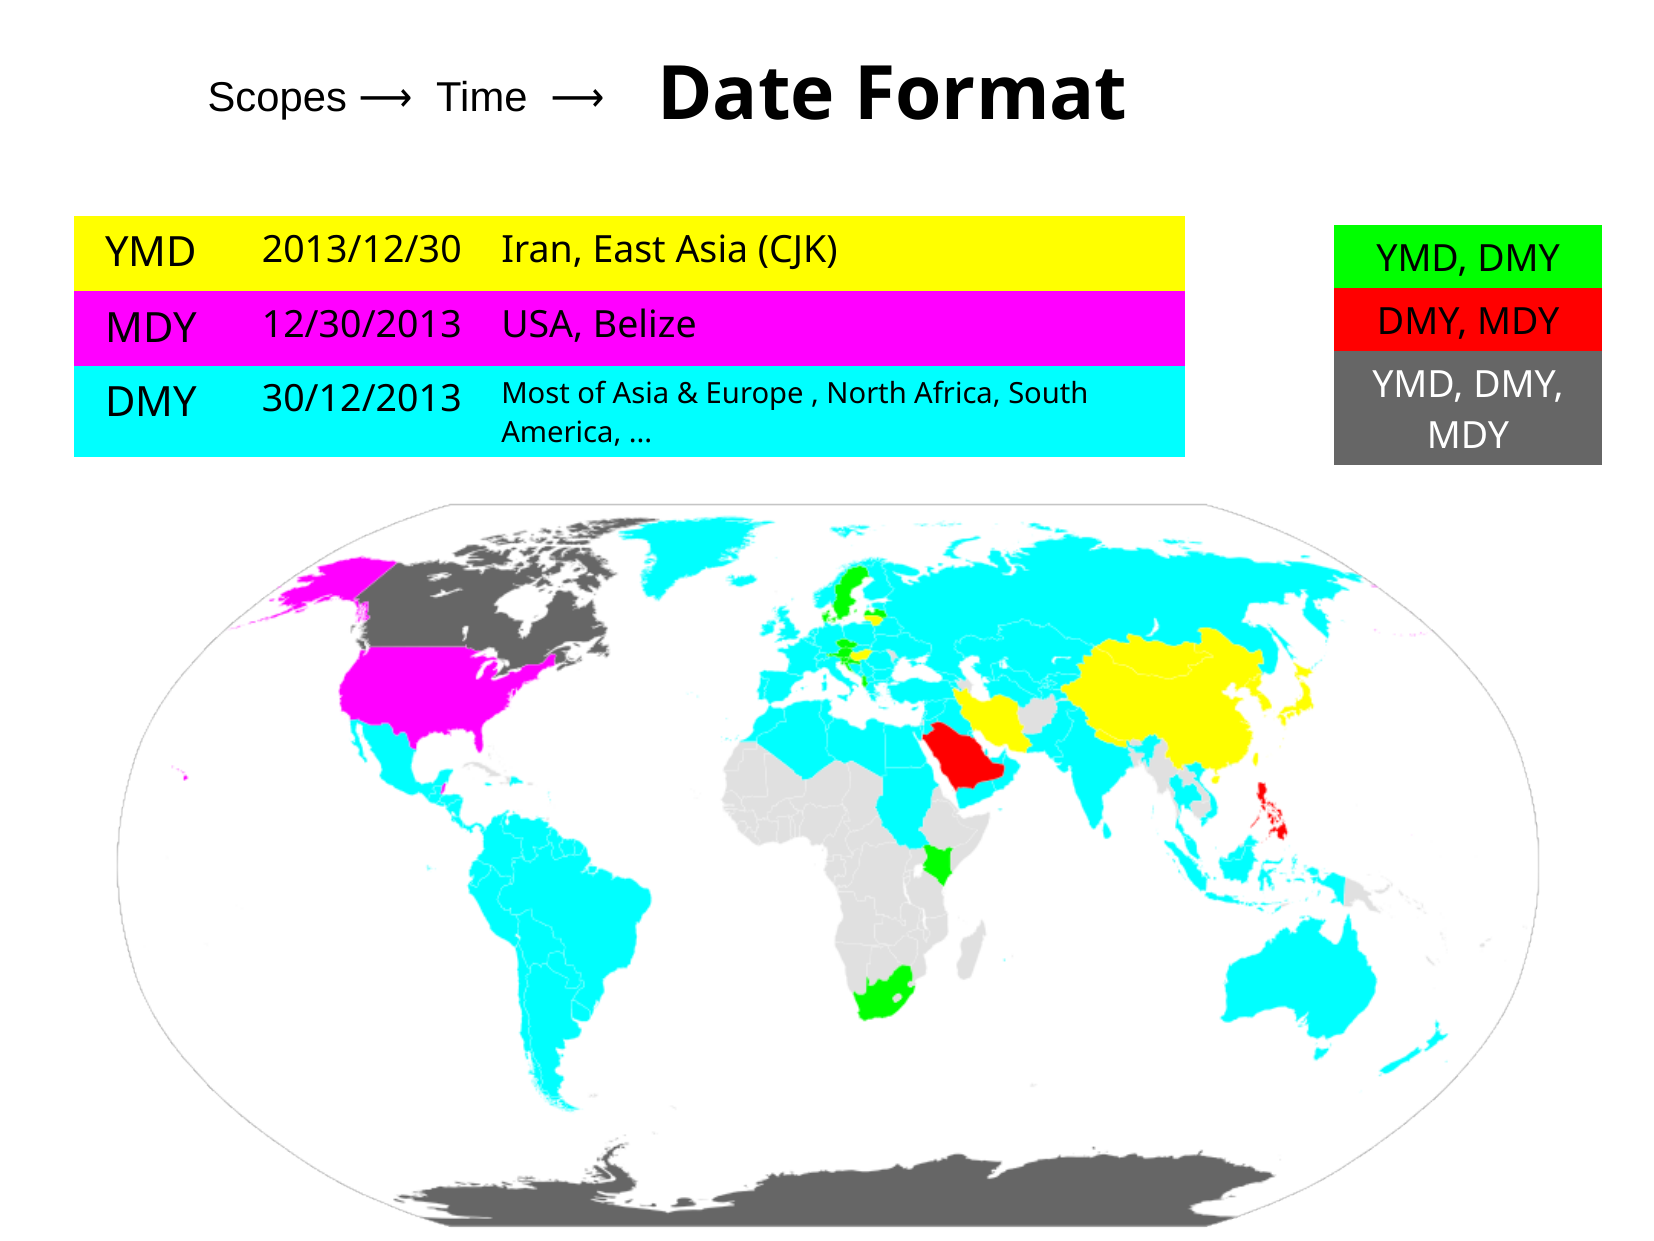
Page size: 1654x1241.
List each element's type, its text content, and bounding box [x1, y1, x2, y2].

table_header YMD [74, 216, 228, 291]
table_cell 30/12/2013 [228, 366, 495, 457]
table_header 2013/12/30 [228, 216, 495, 291]
table_cell MDY [74, 291, 228, 366]
table_cell 12/30/2013 [228, 291, 495, 366]
table_header YMD, DMY [1334, 225, 1602, 288]
table_cell YMD, DMY, MDY [1334, 351, 1602, 465]
table_cell DMY, MDY [1334, 288, 1602, 351]
text_box Scopes ⟶ Time ⟶ [192, 65, 620, 169]
table_cell DMY [74, 366, 228, 457]
text_box Date Format [642, 32, 1242, 183]
picture [60, 473, 1627, 1241]
table_cell Most of Asia & Europe , North Africa, South America, ... [495, 366, 1185, 457]
table_header Iran, East Asia (CJK) [495, 216, 1185, 291]
table_cell USA, Belize [495, 291, 1185, 366]
